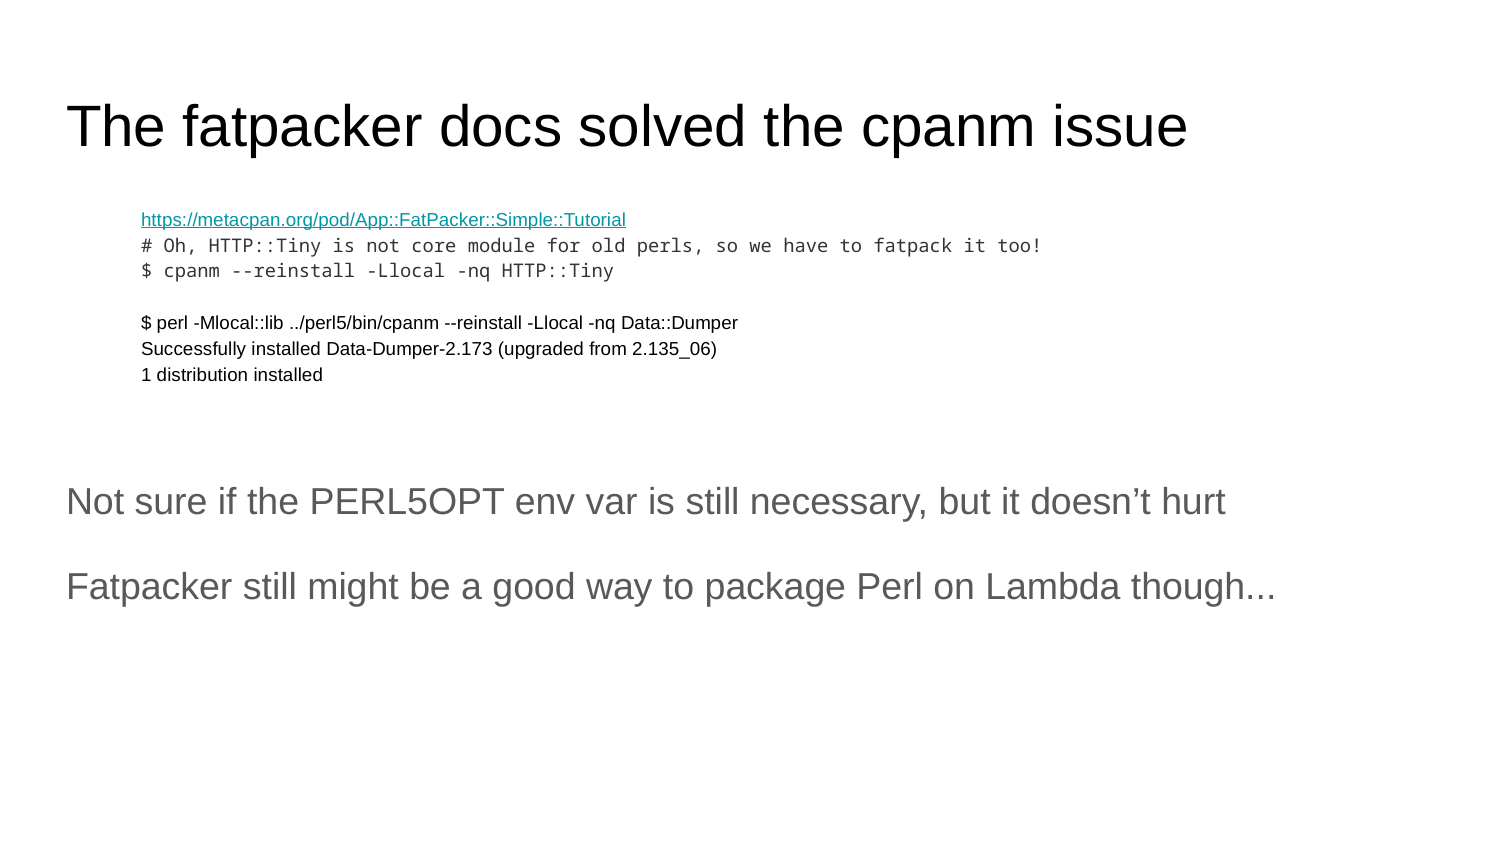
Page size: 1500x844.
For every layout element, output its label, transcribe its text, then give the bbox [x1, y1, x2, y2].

title The fatpacker docs solved the cpanm issue [51, 72, 1449, 167]
list https://metacpan.org/pod/App::FatPacker::Simple::Tutorial # Oh, HTTP::Tiny is not core module for old perls, so we have to fatpack it too! $ cpanm --reinstall -Llocal -nq HTTP::Tiny $ perl -Mlocal::lib ../perl5/bin/cpanm --reinstall -Llocal -nq Data::Dumper Successfully installed Data-Dumper-2.173 (upgraded from 2.135_06) 1 distribution installed Not sure if the PERL5OPT env var is still necessary, but it doesn’t hurt Fatpacker still might be a good way to package Perl on Lambda though... [51, 189, 1449, 750]
